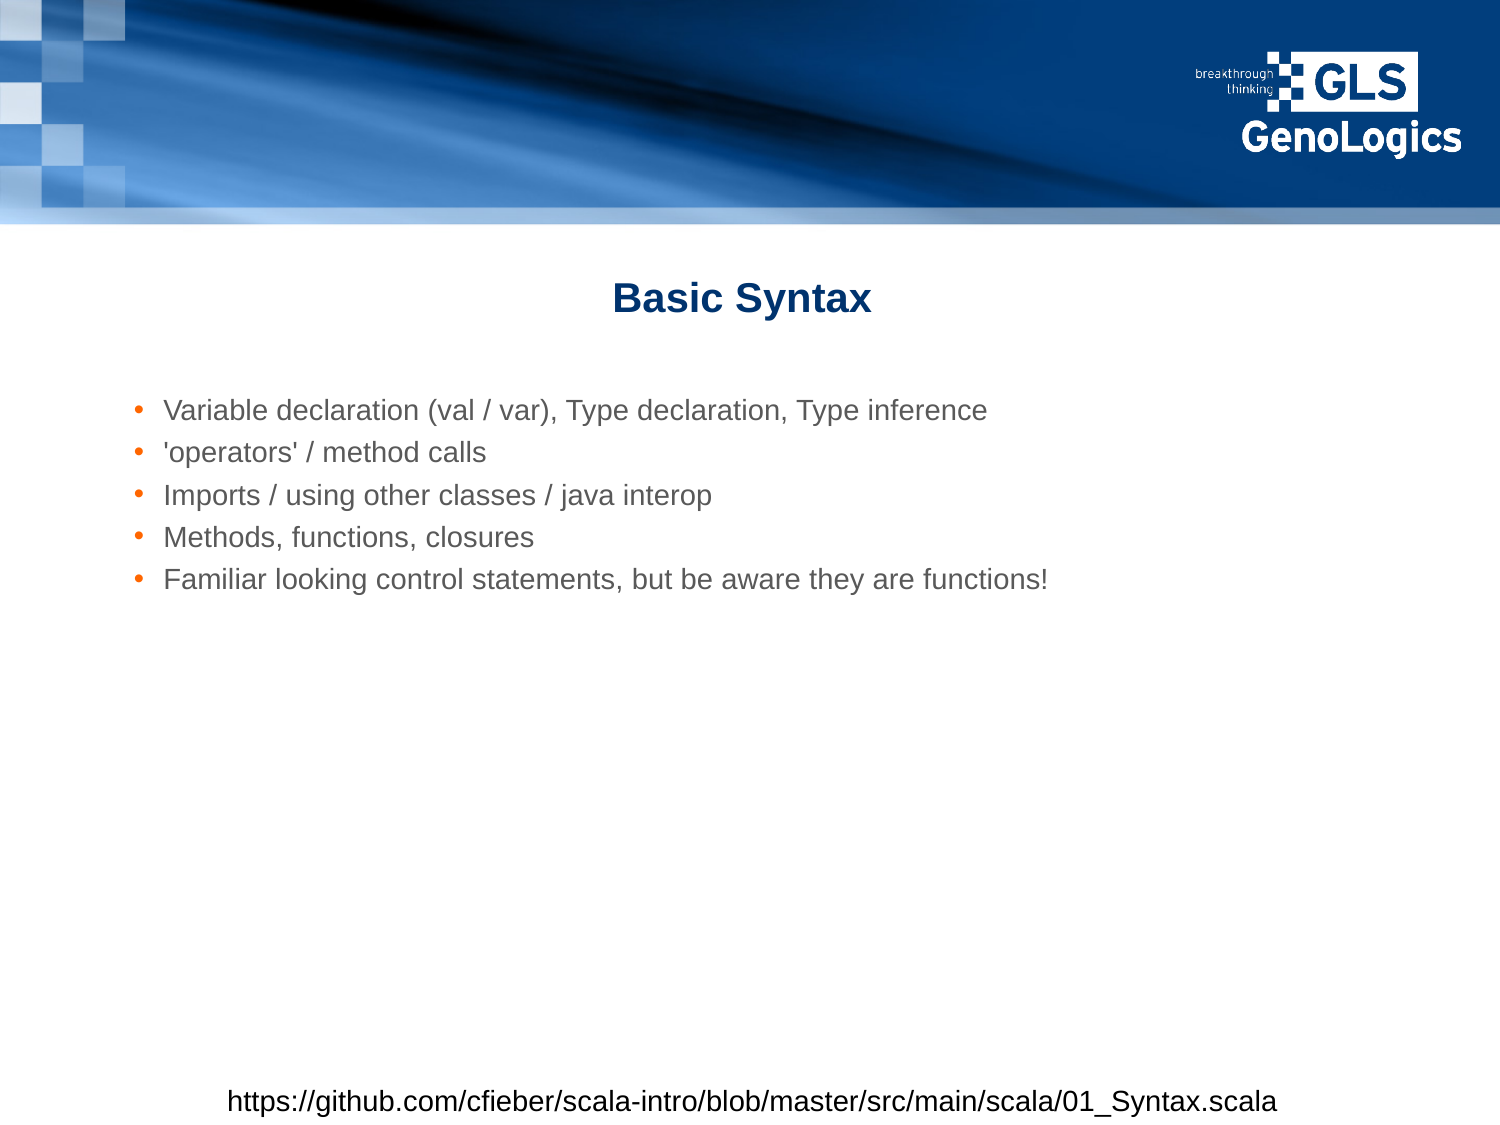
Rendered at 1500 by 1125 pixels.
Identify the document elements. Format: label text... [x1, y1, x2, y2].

picture [0, 0, 1500, 1125]
title Basic Syntax [67, 229, 1418, 363]
text_box https://github.com/cfieber/scala-intro/blob/master/src/main/scala/01_Syntax.scala [212, 1075, 1288, 1125]
list Variable declaration (val / var), Type declaration, Type inference 'operators' / method calls Imports / using other classes / java interop Methods, functions, closures Familiar looking control statements, but be aware they are functions! [75, 383, 1426, 1021]
